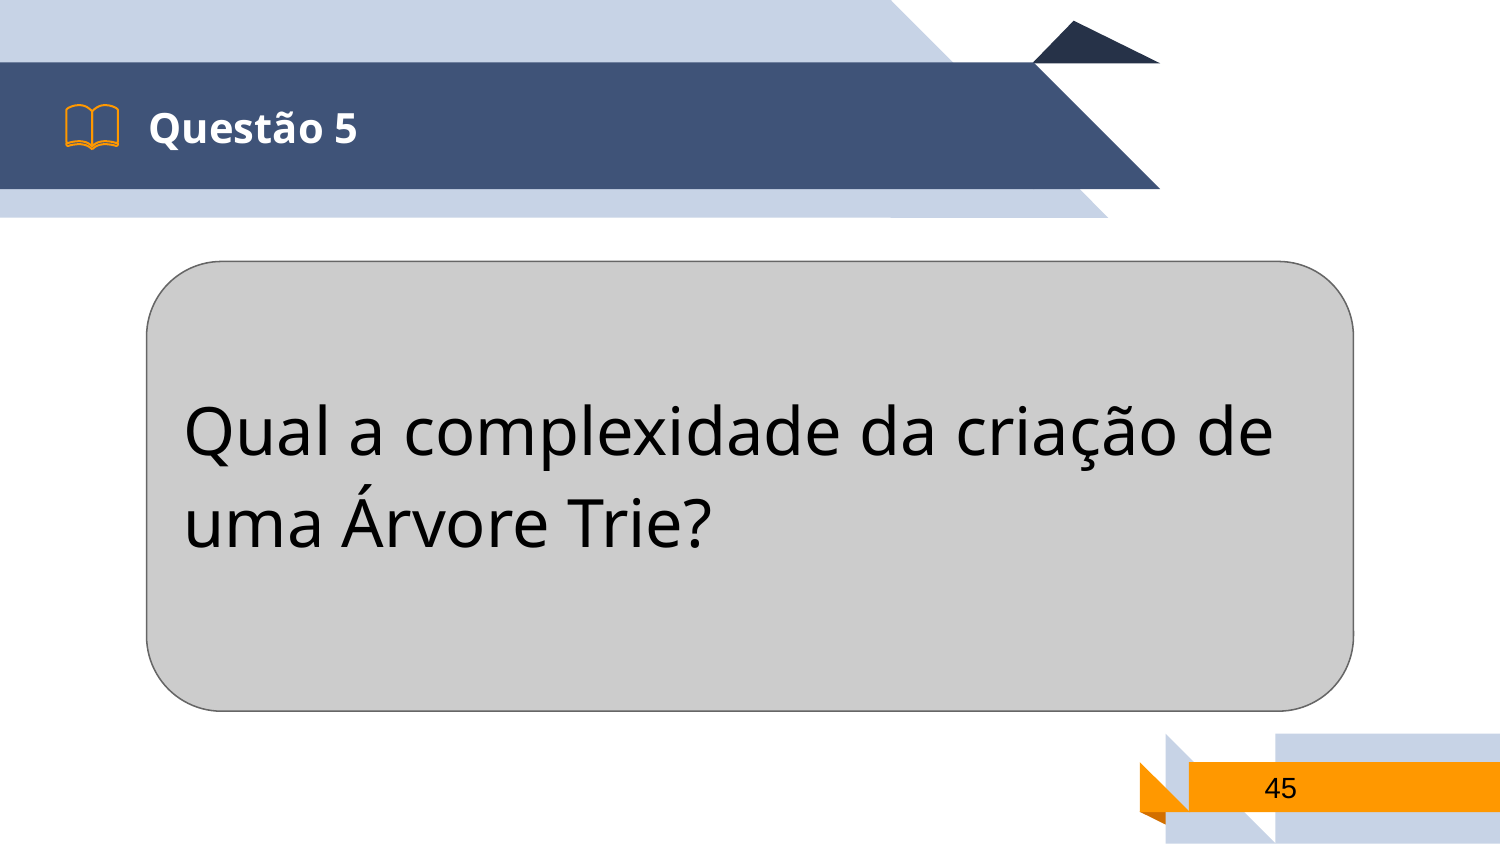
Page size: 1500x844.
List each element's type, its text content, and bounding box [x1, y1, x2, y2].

slide_number <number> [1249, 760, 1494, 813]
title Questão 5 [133, 64, 997, 190]
text_box Qual a complexidade da criação de uma Árvore Trie? [146, 261, 1354, 712]
